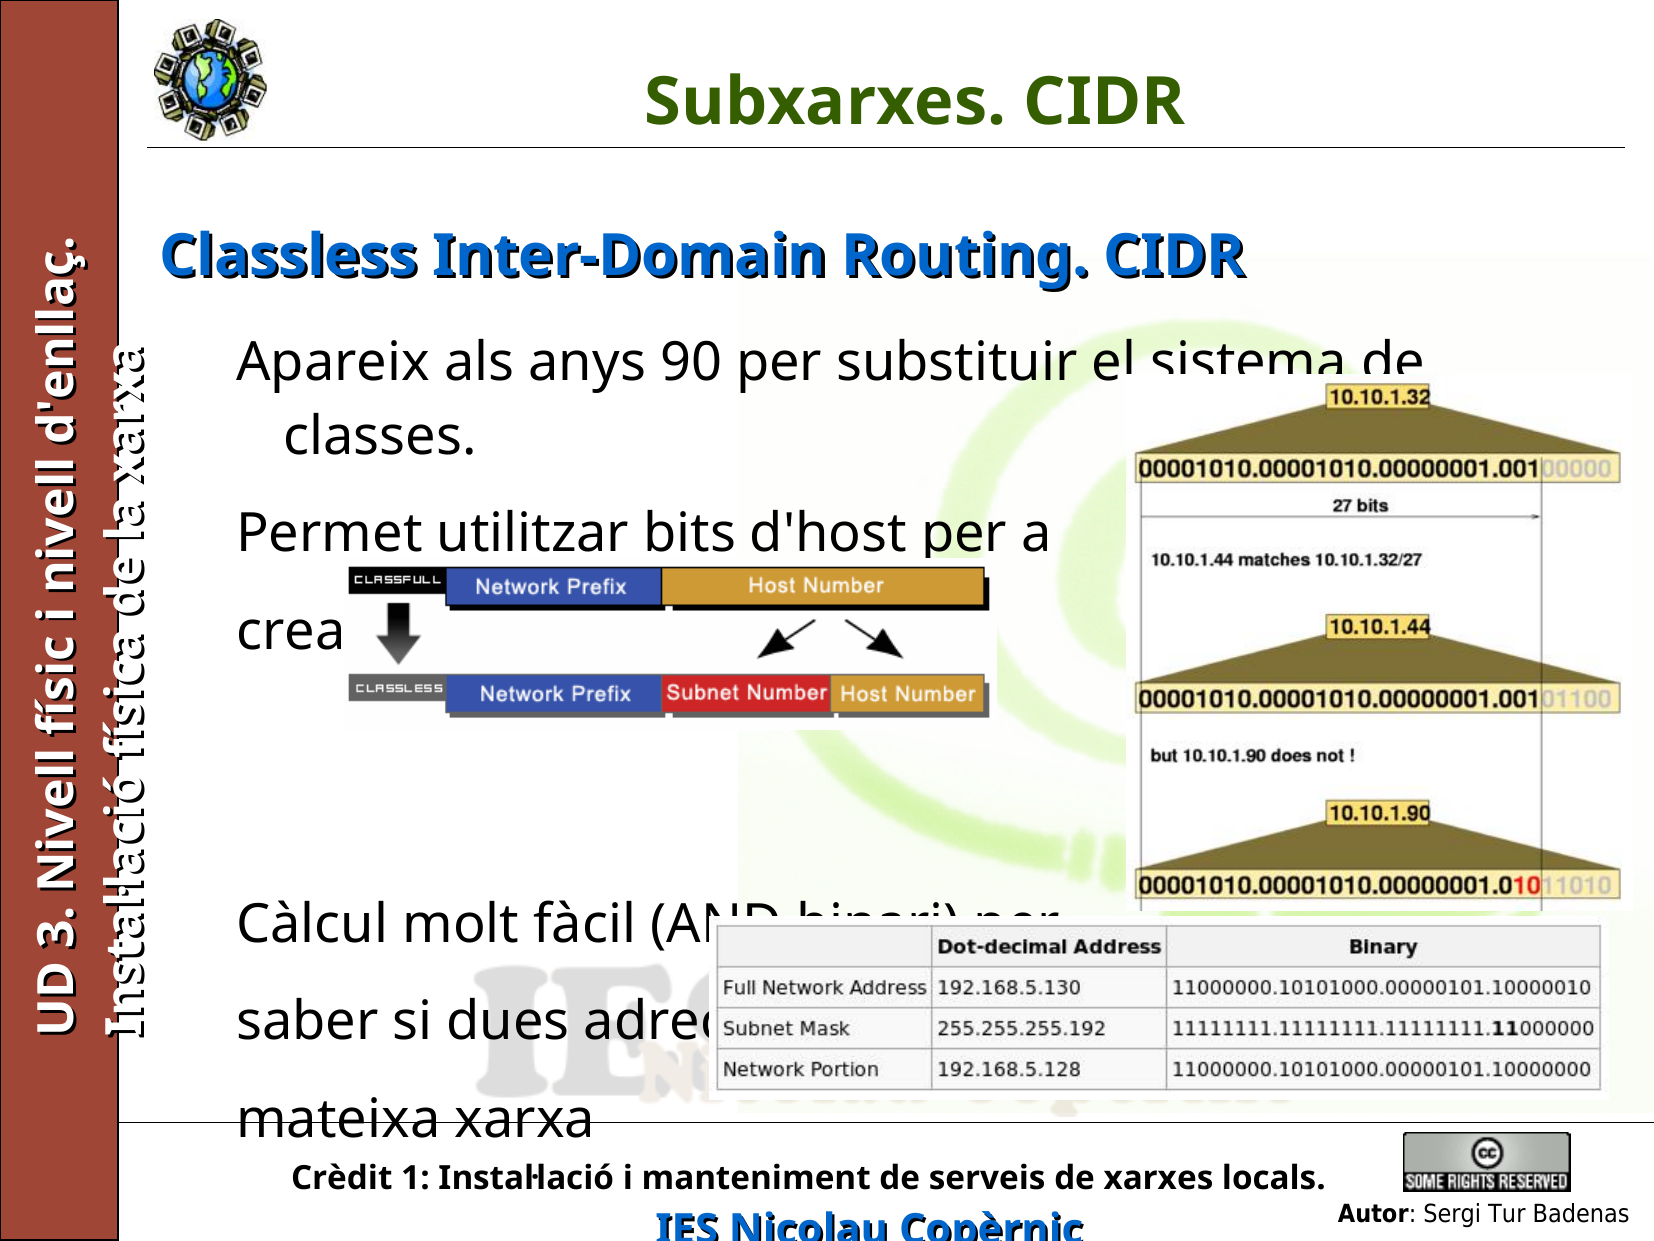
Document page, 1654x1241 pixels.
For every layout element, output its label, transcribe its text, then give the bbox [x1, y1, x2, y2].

picture [154, 19, 268, 142]
list Classless Inter-Domain Routing. CIDR Apareix als anys 90 per substituir el sistema de classes. Permet utilitzar bits d'host per a crear subxarxes: Càlcul molt fàcil (AND binari) per saber si dues adreces són de la mateixa xarxa [141, 213, 1630, 1049]
picture [343, 558, 997, 730]
picture [1403, 1132, 1571, 1192]
picture [466, 252, 1654, 1117]
title Subxarxes. CIDR [171, 49, 1654, 148]
